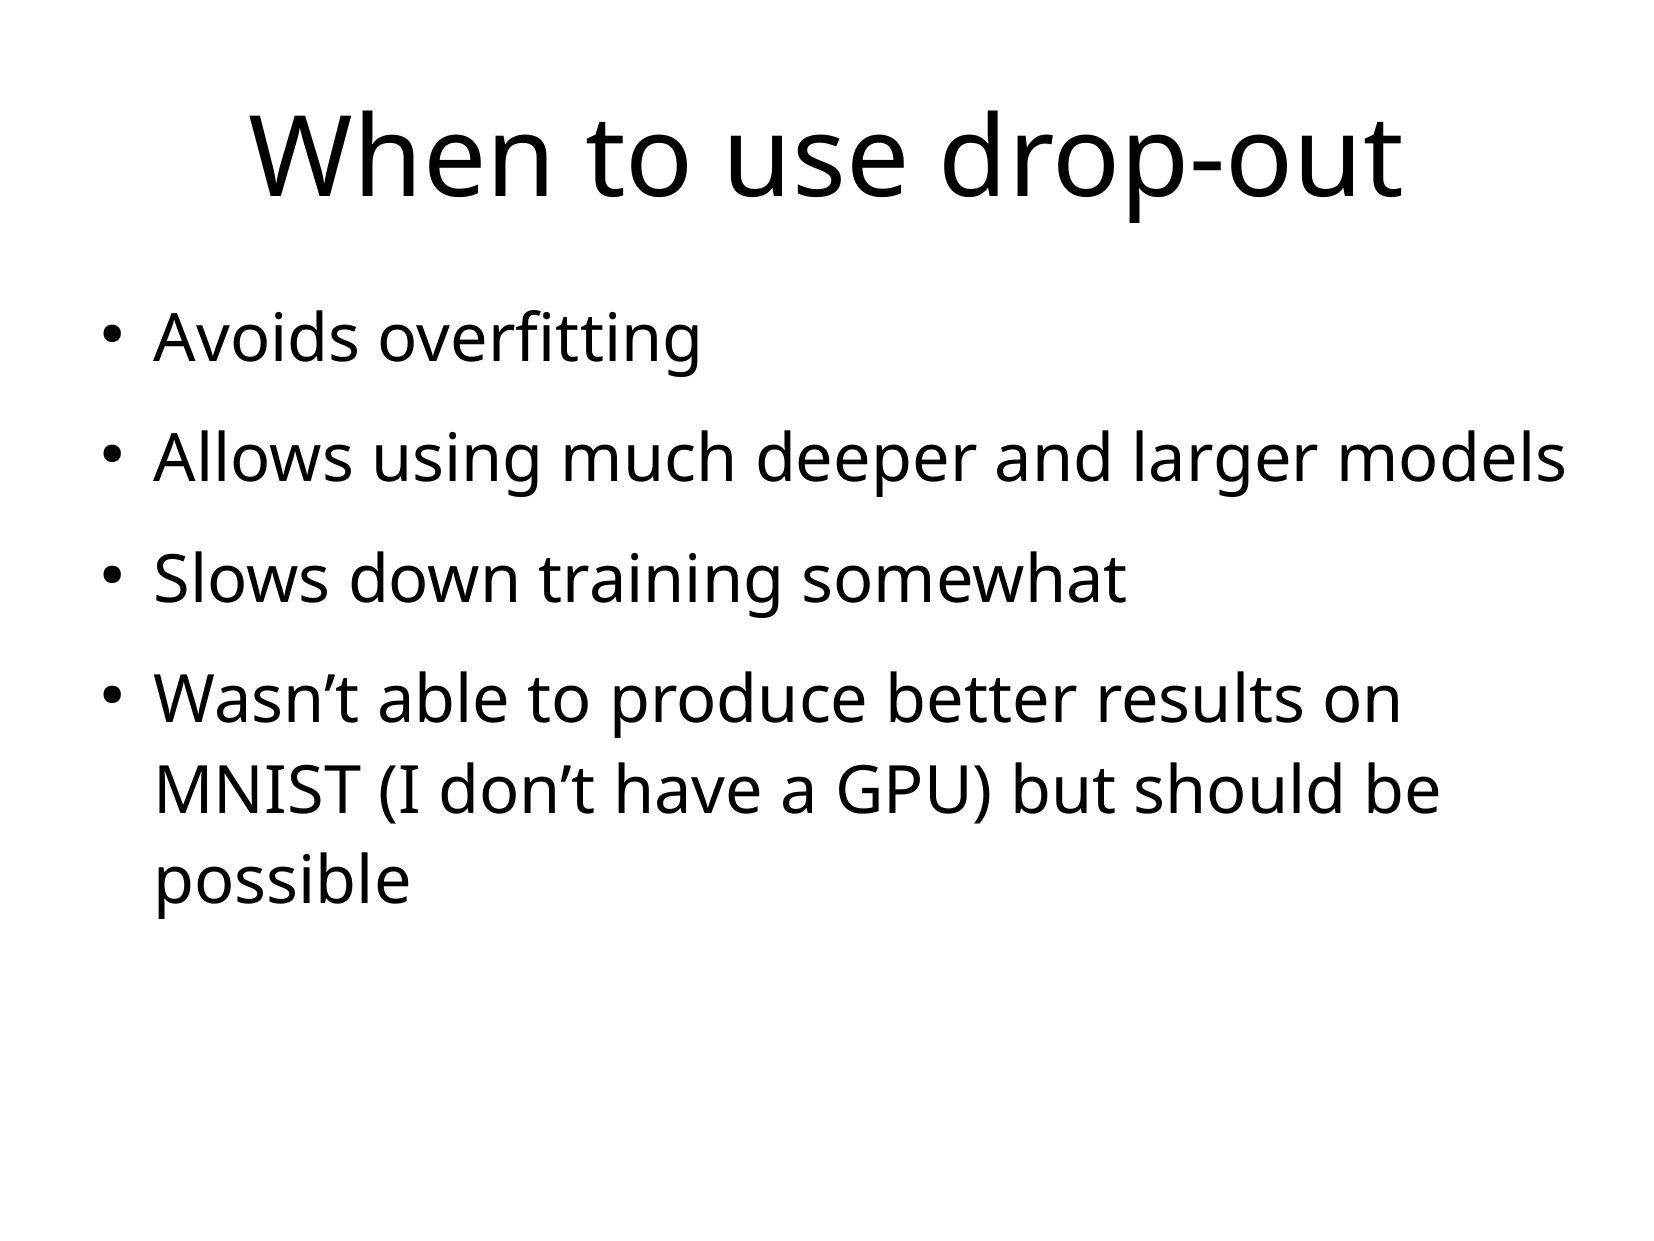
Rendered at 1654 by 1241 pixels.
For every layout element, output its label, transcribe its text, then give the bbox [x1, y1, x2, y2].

title When to use drop-out [82, 49, 1571, 257]
list Avoids overfitting Allows using much deeper and larger models Slows down training somewhat Wasn’t able to produce better results on MNIST (I don’t have a GPU) but should be possible [82, 290, 1571, 1010]
